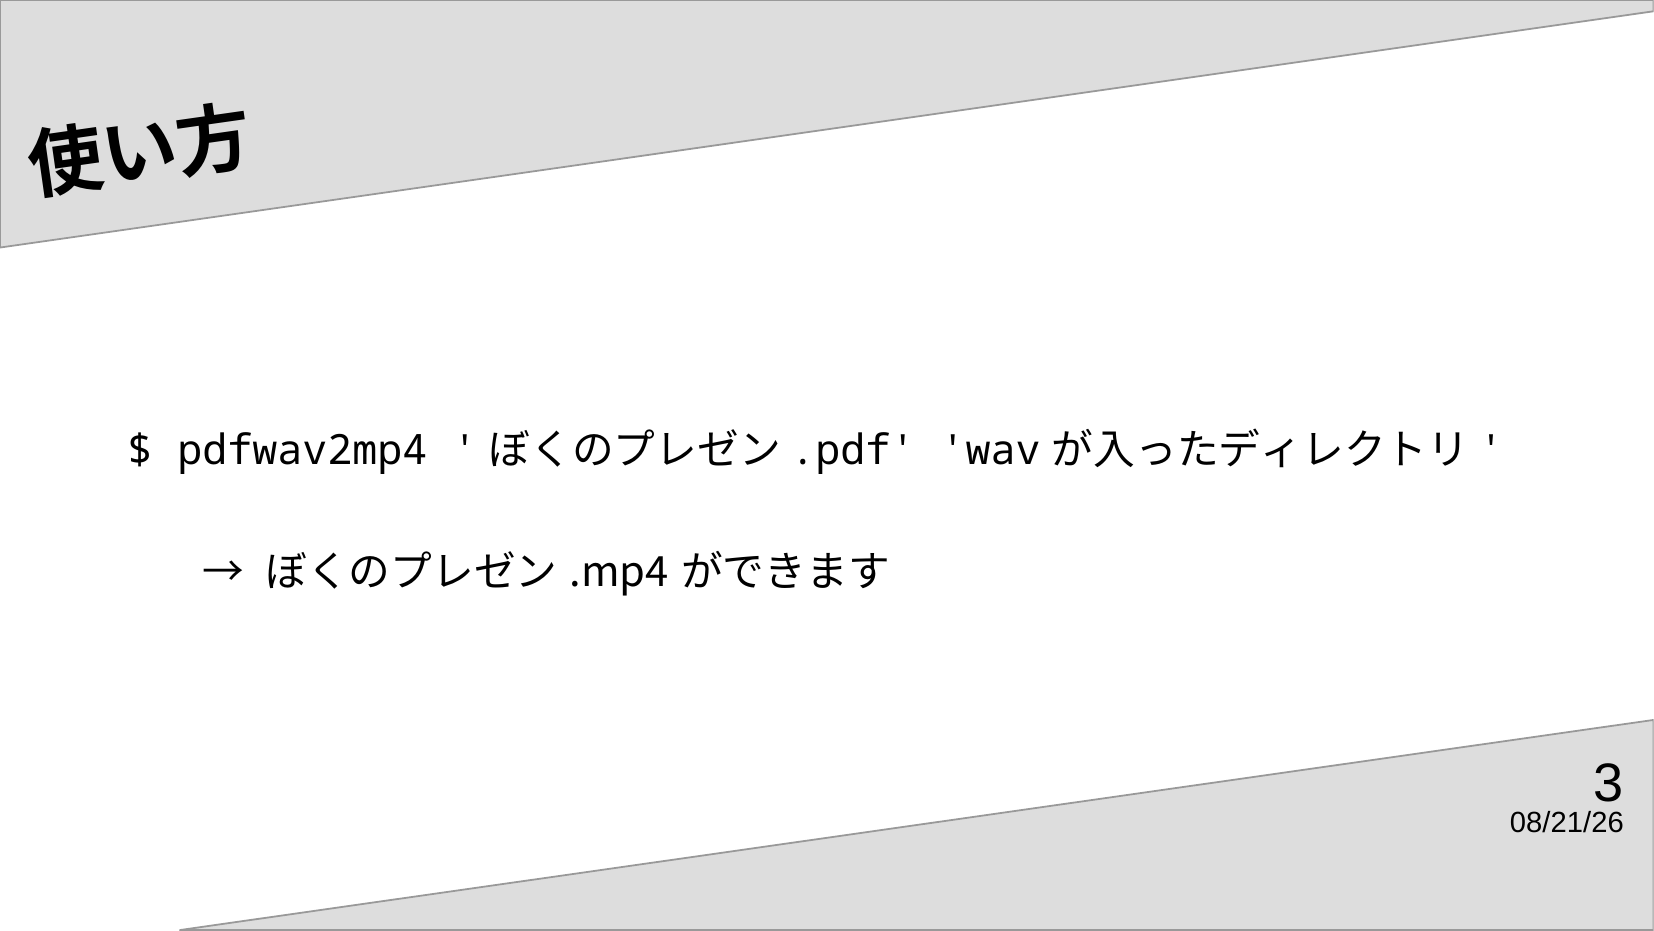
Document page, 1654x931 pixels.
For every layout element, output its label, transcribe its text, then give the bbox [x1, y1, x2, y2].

title 使い方 [16, 0, 1501, 239]
text_box $ pdfwav2mp4 'ぼくのプレゼン.pdf' 'wavが入ったディレクトリ' → ぼくのプレゼン.mp4ができます [112, 412, 1654, 451]
